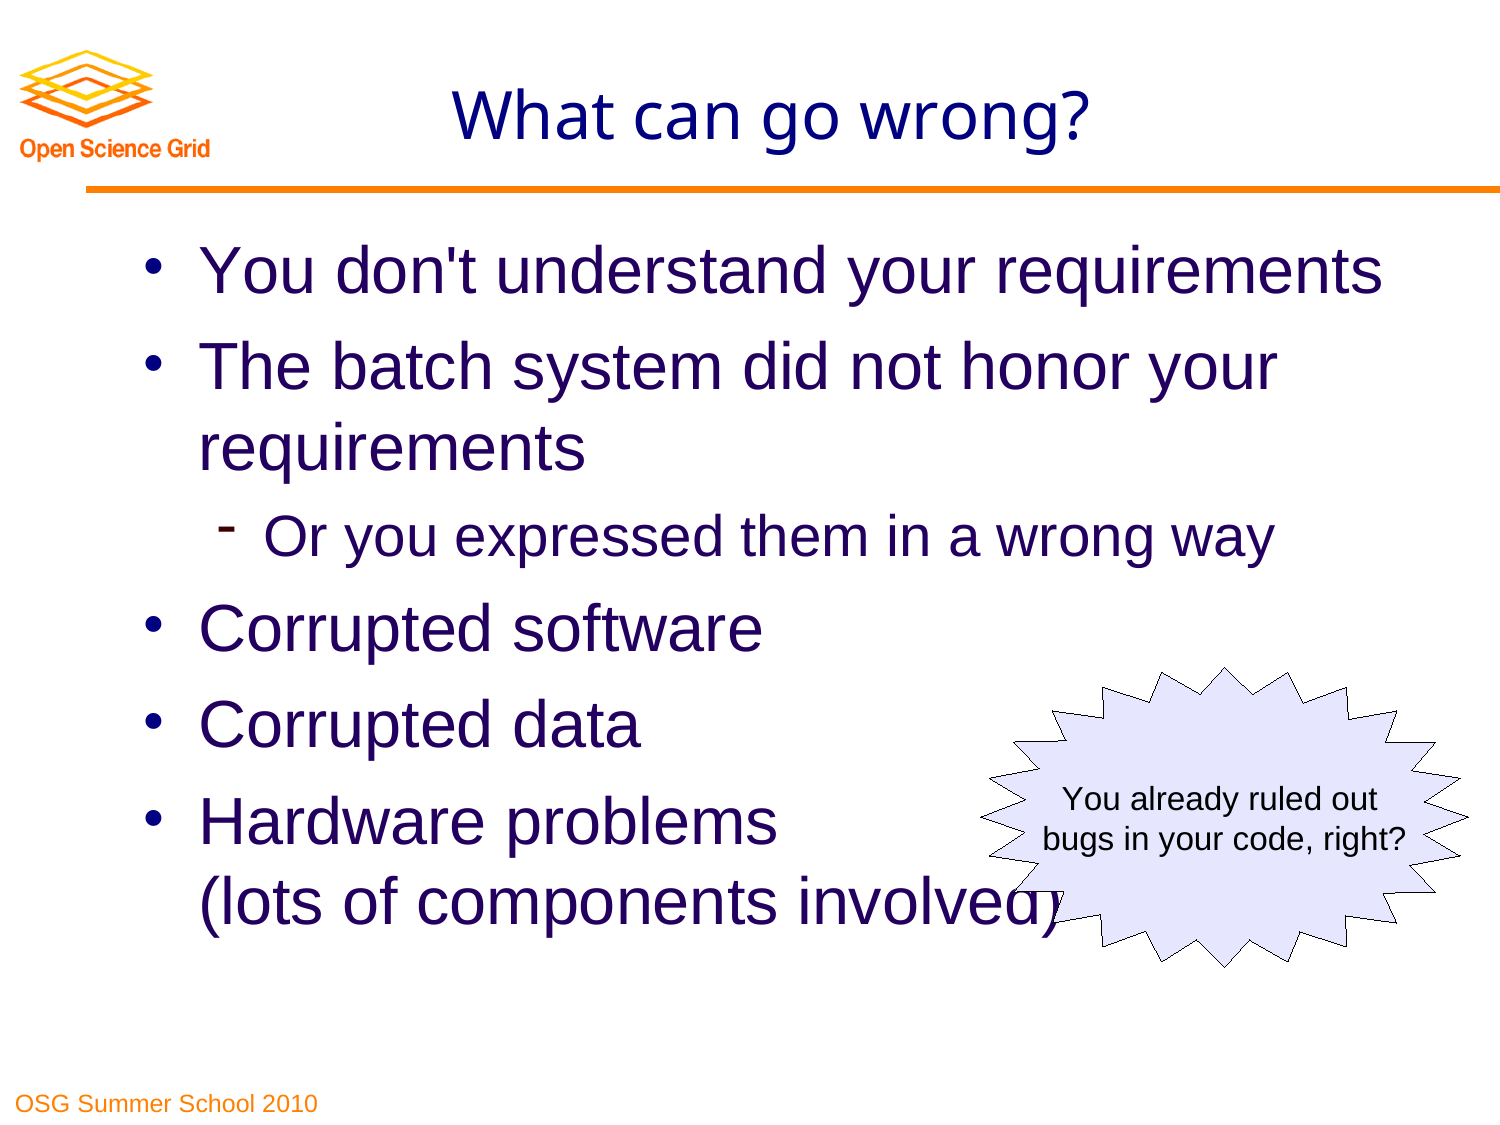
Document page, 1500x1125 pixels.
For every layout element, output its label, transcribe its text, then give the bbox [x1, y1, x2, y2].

picture [0, 27, 201, 179]
list You don't understand your requirements The batch system did not honor your requirements Or you expressed them in a wrong way Corrupted software Corrupted data Hardware problems (lots of components involved) [127, 218, 1403, 1051]
title What can go wrong? [201, 18, 1342, 207]
text_box You already ruled out bugs in your code, right? [980, 667, 1469, 968]
